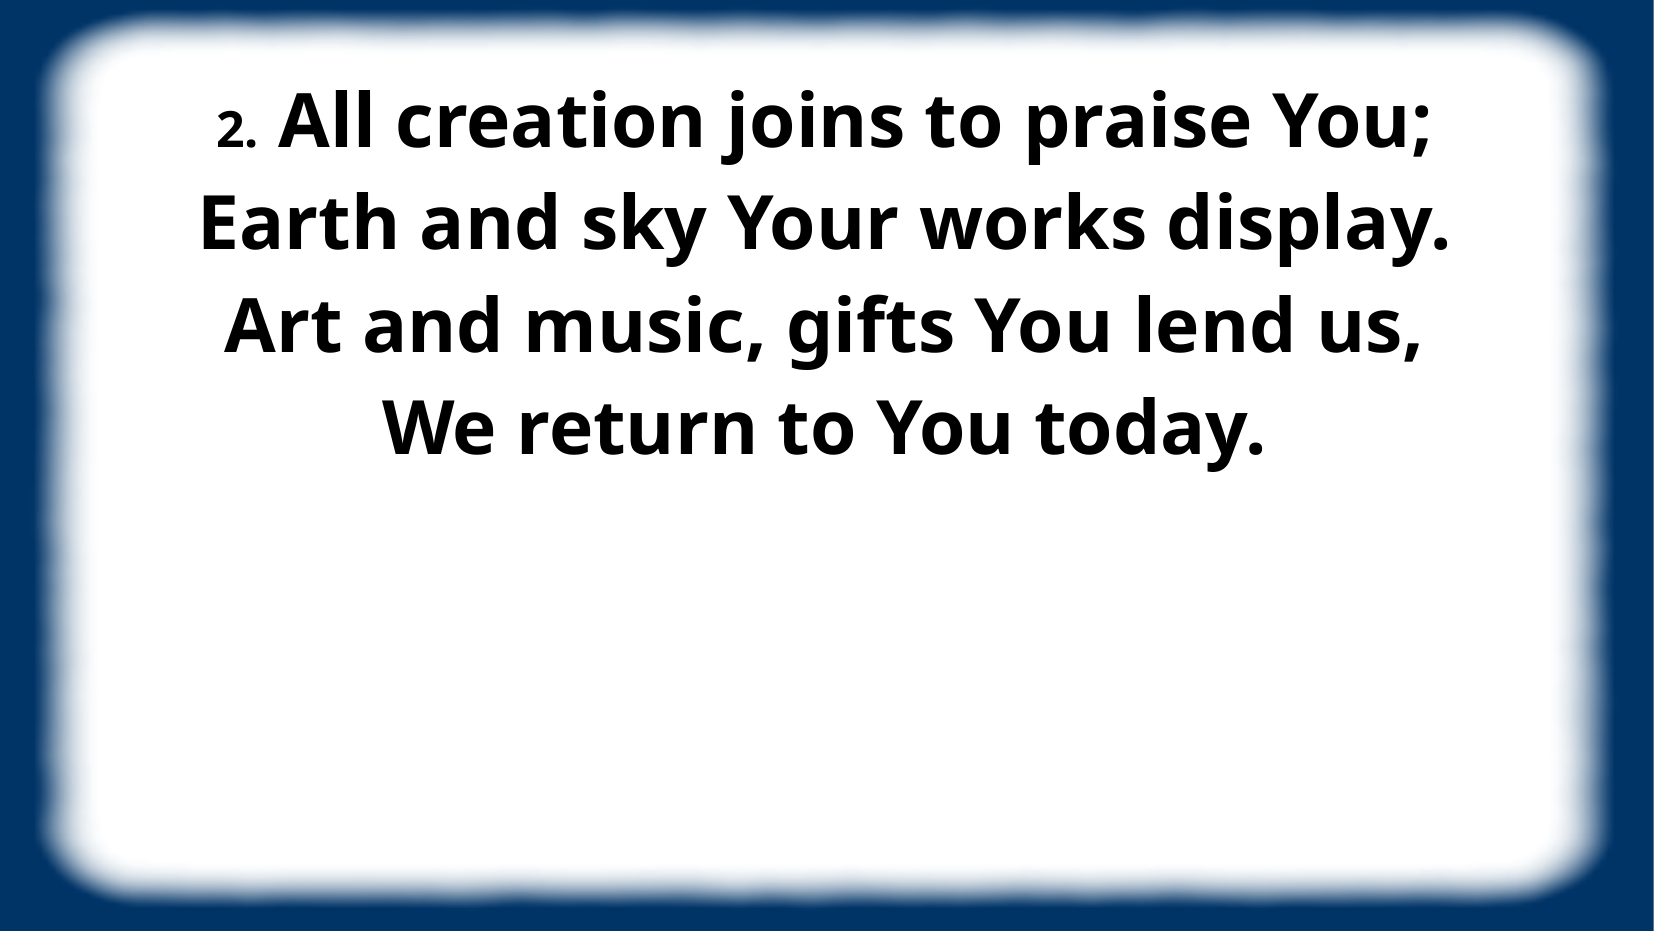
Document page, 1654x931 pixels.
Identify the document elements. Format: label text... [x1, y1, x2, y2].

picture [0, 0, 1654, 931]
text_box 2. All creation joins to praise You; Earth and sky Your works display. Art and music, gifts You lend us, We return to You today. [105, 60, 1546, 475]
